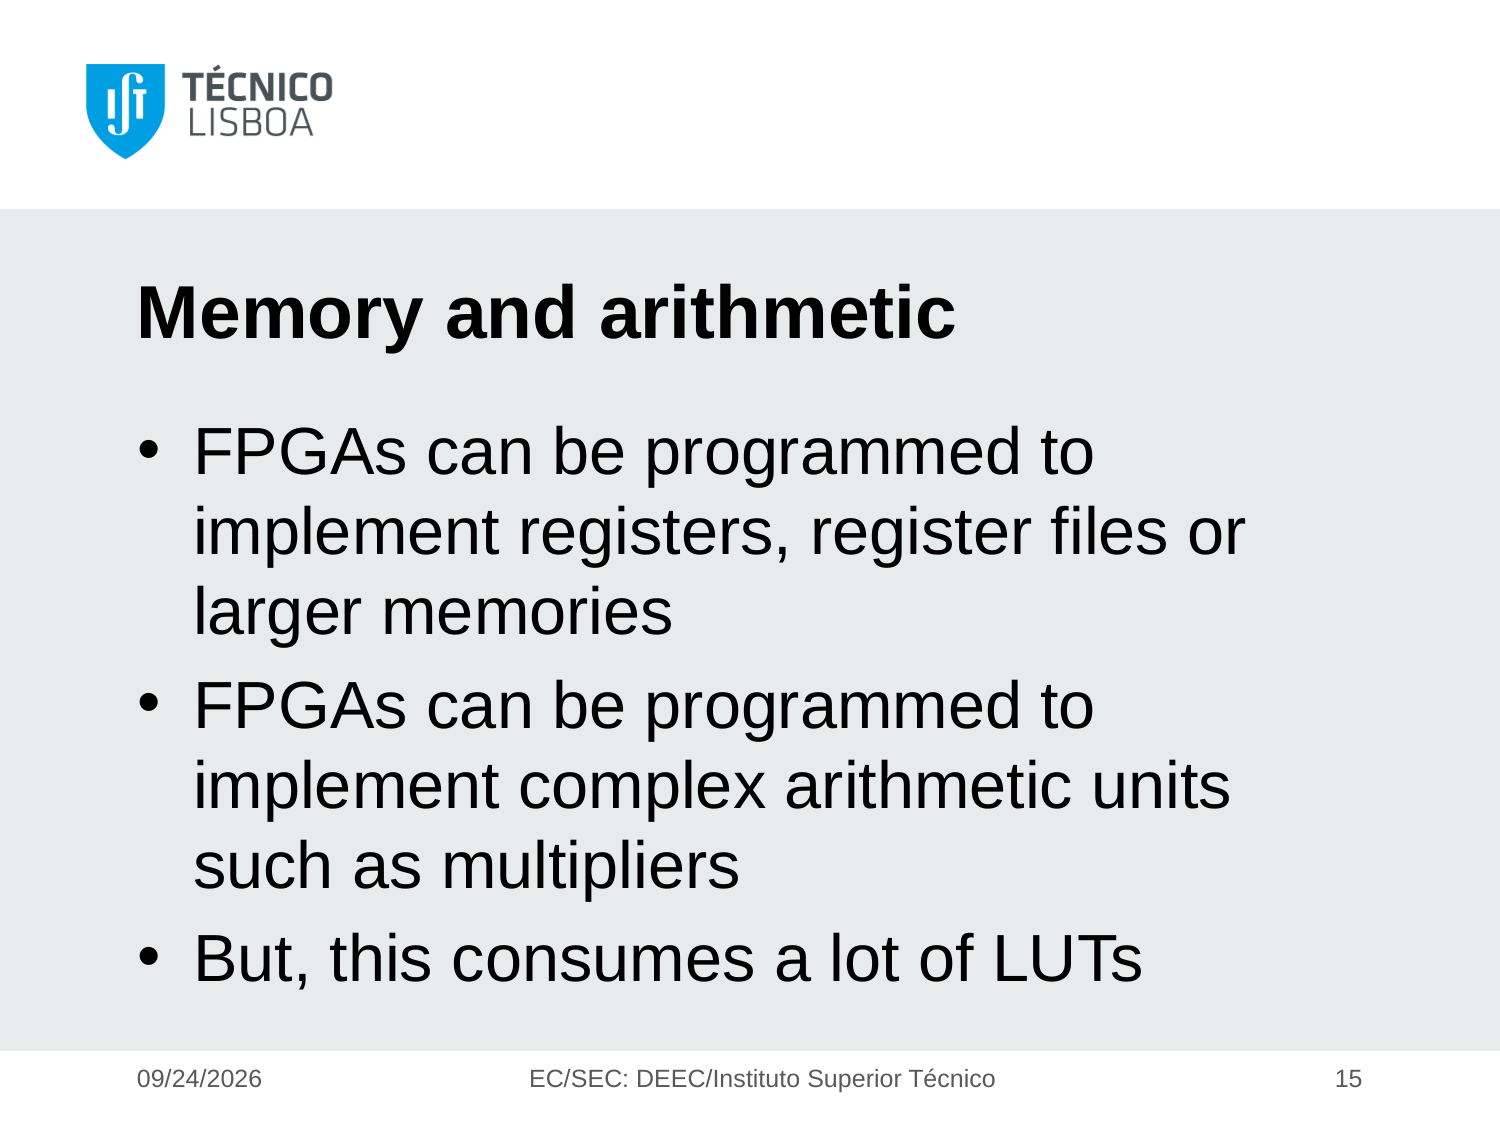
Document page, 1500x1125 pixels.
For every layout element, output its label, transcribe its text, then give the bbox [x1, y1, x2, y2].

footer EC/SEC: DEEC/Instituto Superior Técnico [512, 1052, 1021, 1103]
slide_number 10/29/2020 [121, 1052, 425, 1103]
list FPGAs can be programmed to implement registers, register files or larger memories FPGAs can be programmed to implement complex arithmetic units such as multipliers But, this consumes a lot of LUTs [121, 400, 1378, 1005]
picture [0, 0, 1500, 1125]
title Memory and arithmetic [121, 237, 1378, 381]
slide_number <number> [1077, 1052, 1378, 1103]
